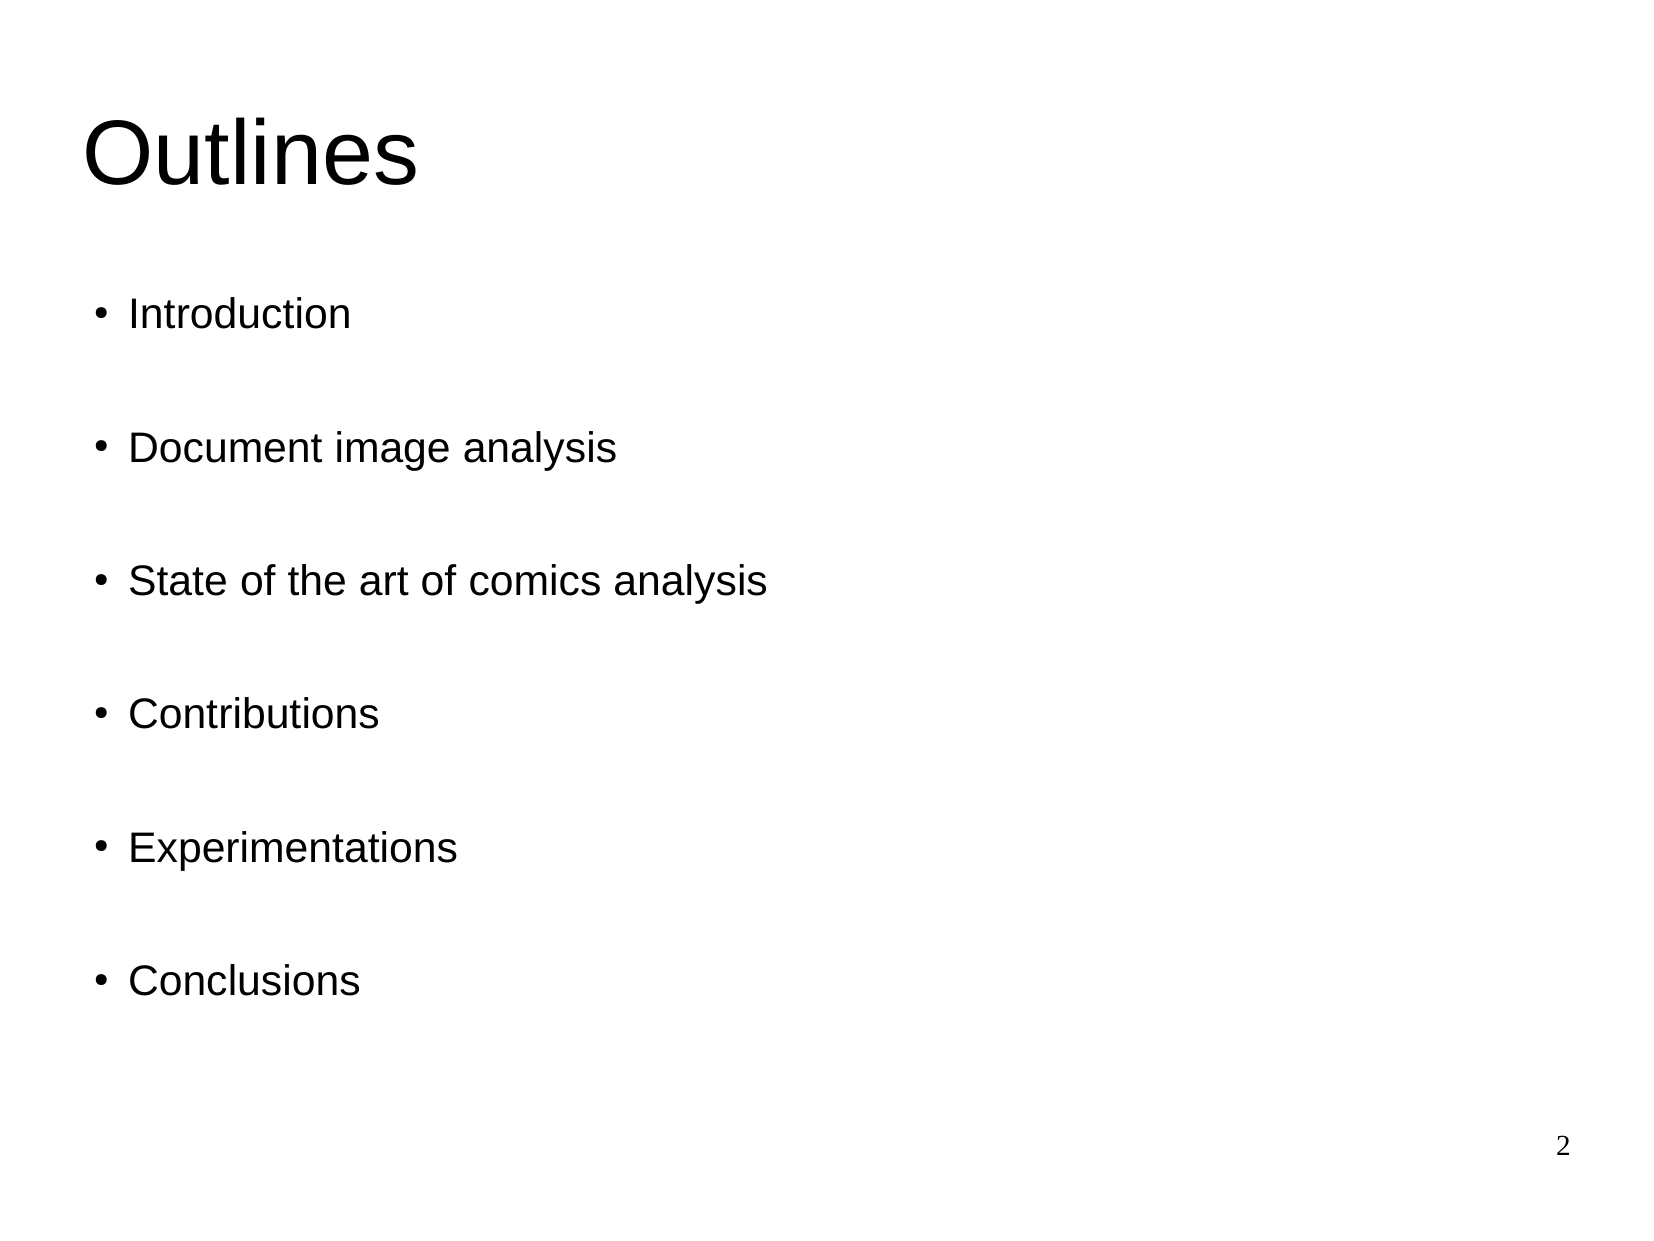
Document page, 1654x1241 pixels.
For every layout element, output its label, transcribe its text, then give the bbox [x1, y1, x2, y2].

list Introduction Document image analysis State of the art of comics analysis Contributions Experimentations Conclusions [82, 290, 809, 1010]
title Outlines [82, 49, 1571, 257]
